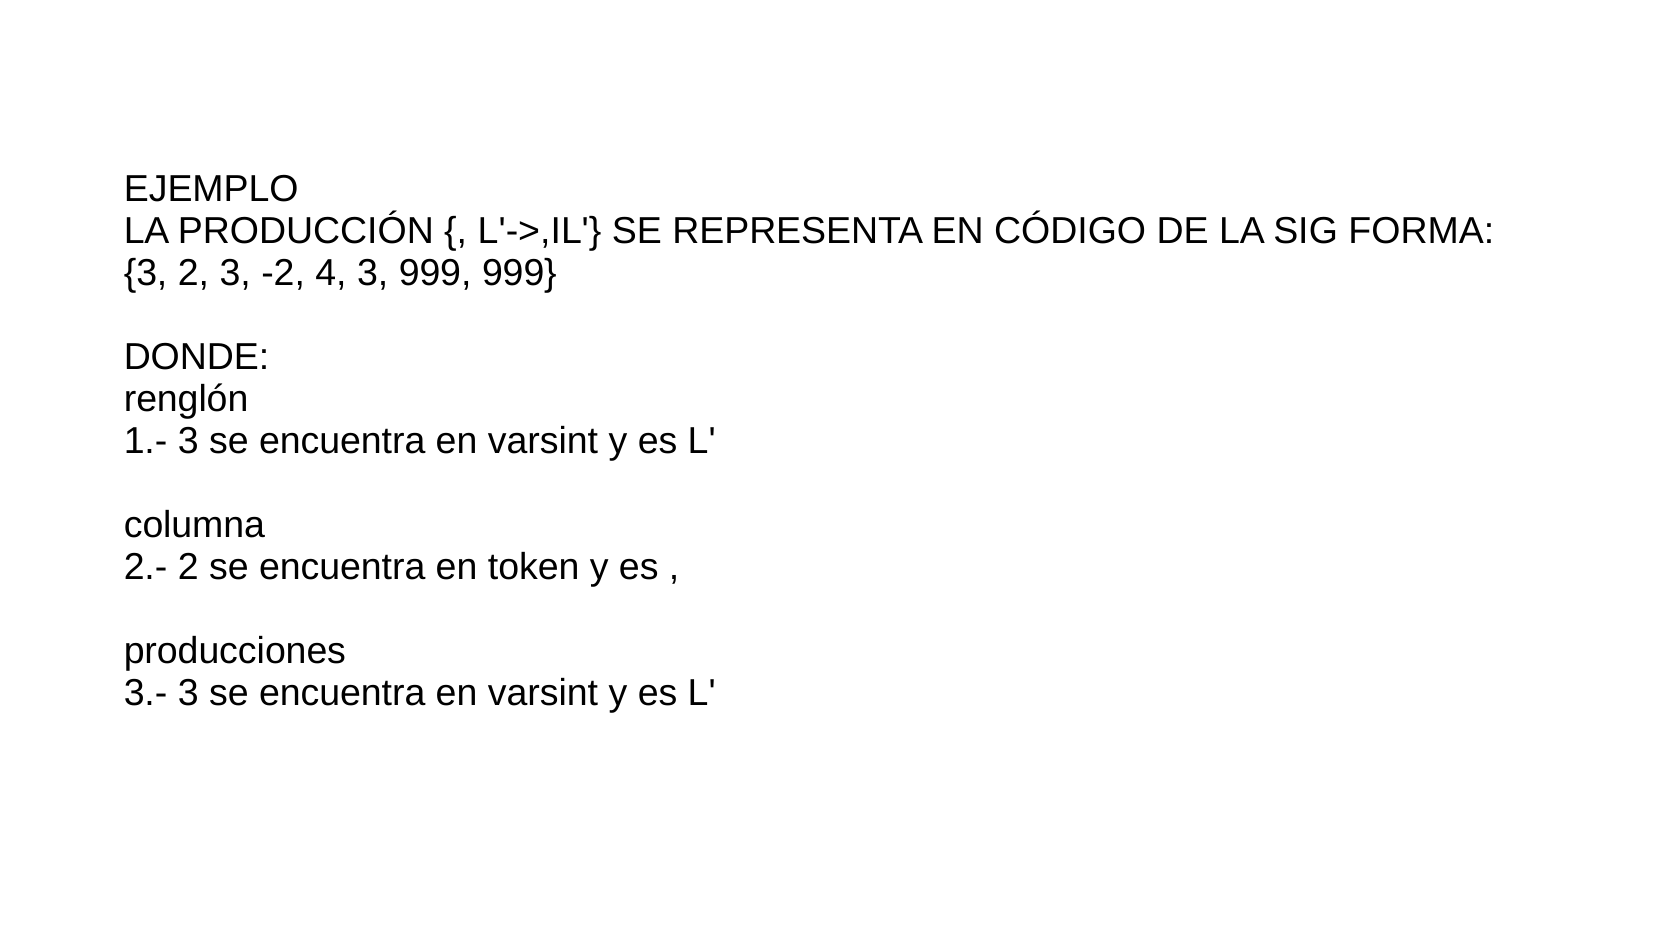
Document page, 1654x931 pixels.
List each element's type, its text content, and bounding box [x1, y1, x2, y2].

text_box EJEMPLO LA PRODUCCIÓN {, L'->,IL'} SE REPRESENTA EN CÓDIGO DE LA SIG FORMA: {3, 2, 3, -2, 4, 3, 999, 999} DONDE: renglón 1.- 3 se encuentra en varsint y es L' columna 2.- 2 se encuentra en token y es , producciones 3.- 3 se encuentra en varsint y es L' [25, 118, 1645, 831]
